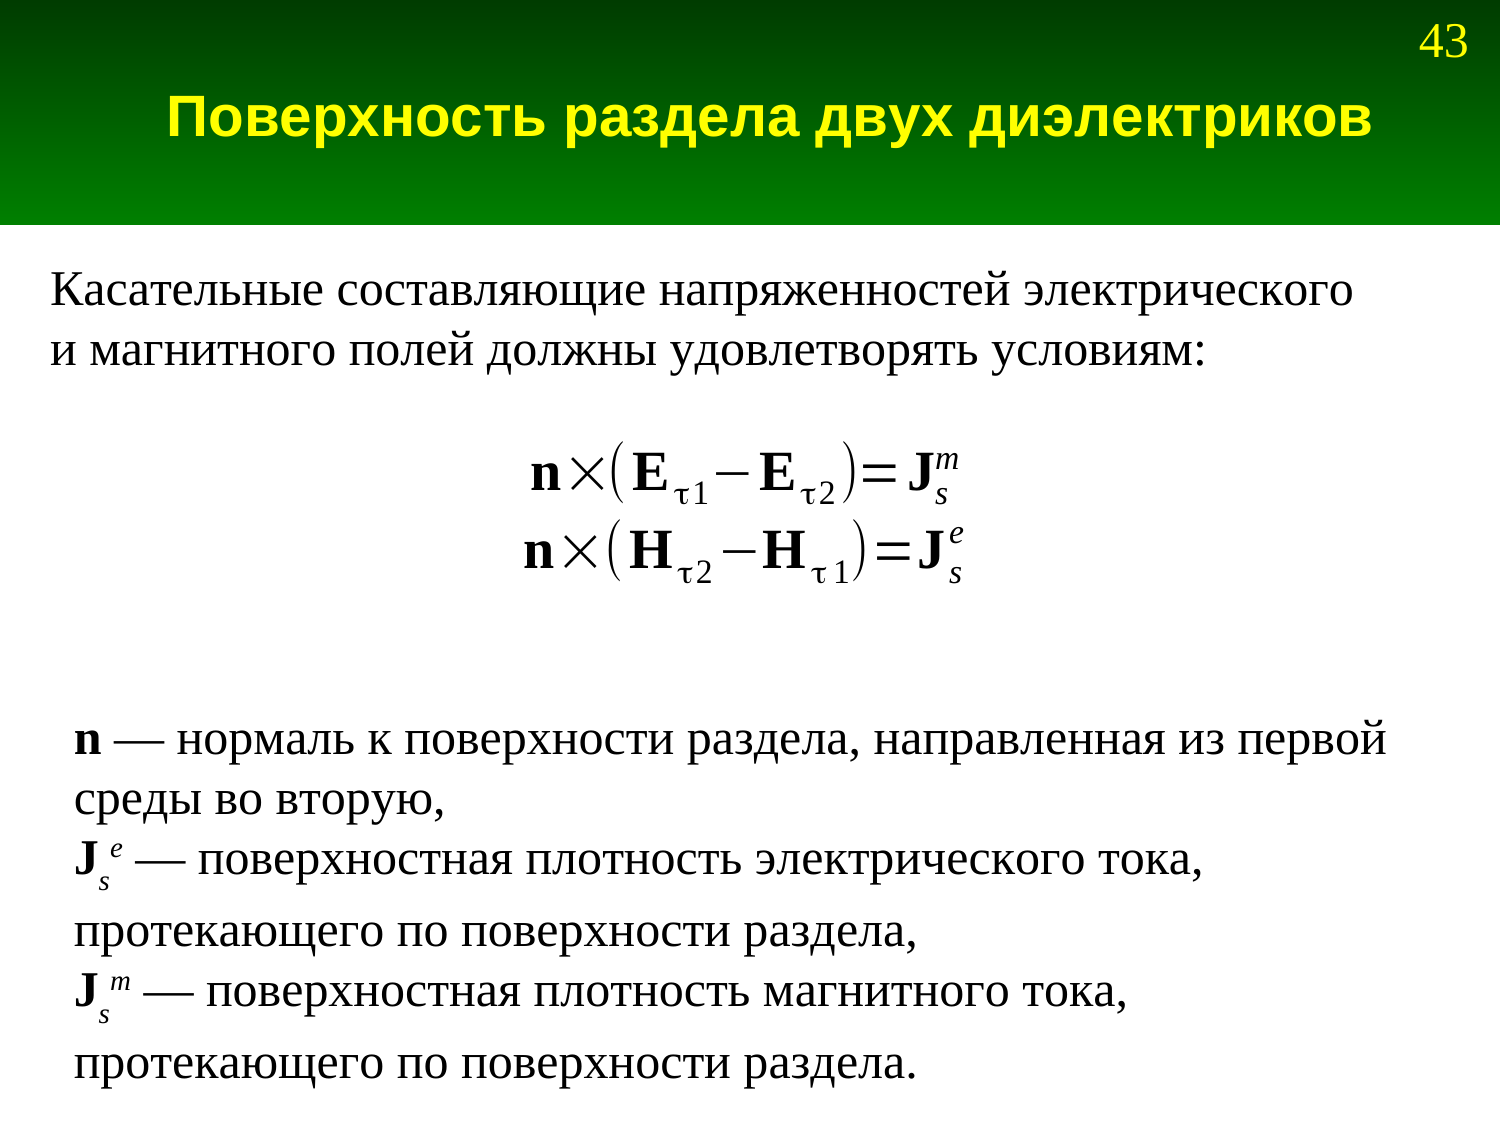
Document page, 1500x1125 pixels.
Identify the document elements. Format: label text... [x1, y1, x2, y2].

text_box Касательные составляющие напряженностей электрического и магнитного полей должны удовлетворять условиям: [35, 248, 1371, 383]
text_box n — нормаль к поверхности раздела, направленная из первой среды во вторую, Jse — поверхностная плотность электрического тока, протекающего по поверхности раздела, Jsm — поверхностная плотность магнитного тока, протекающего по поверхности раздела. [59, 696, 1465, 1097]
chart [509, 437, 979, 591]
title Поверхность раздела двух диэлектриков [88, 18, 1453, 207]
